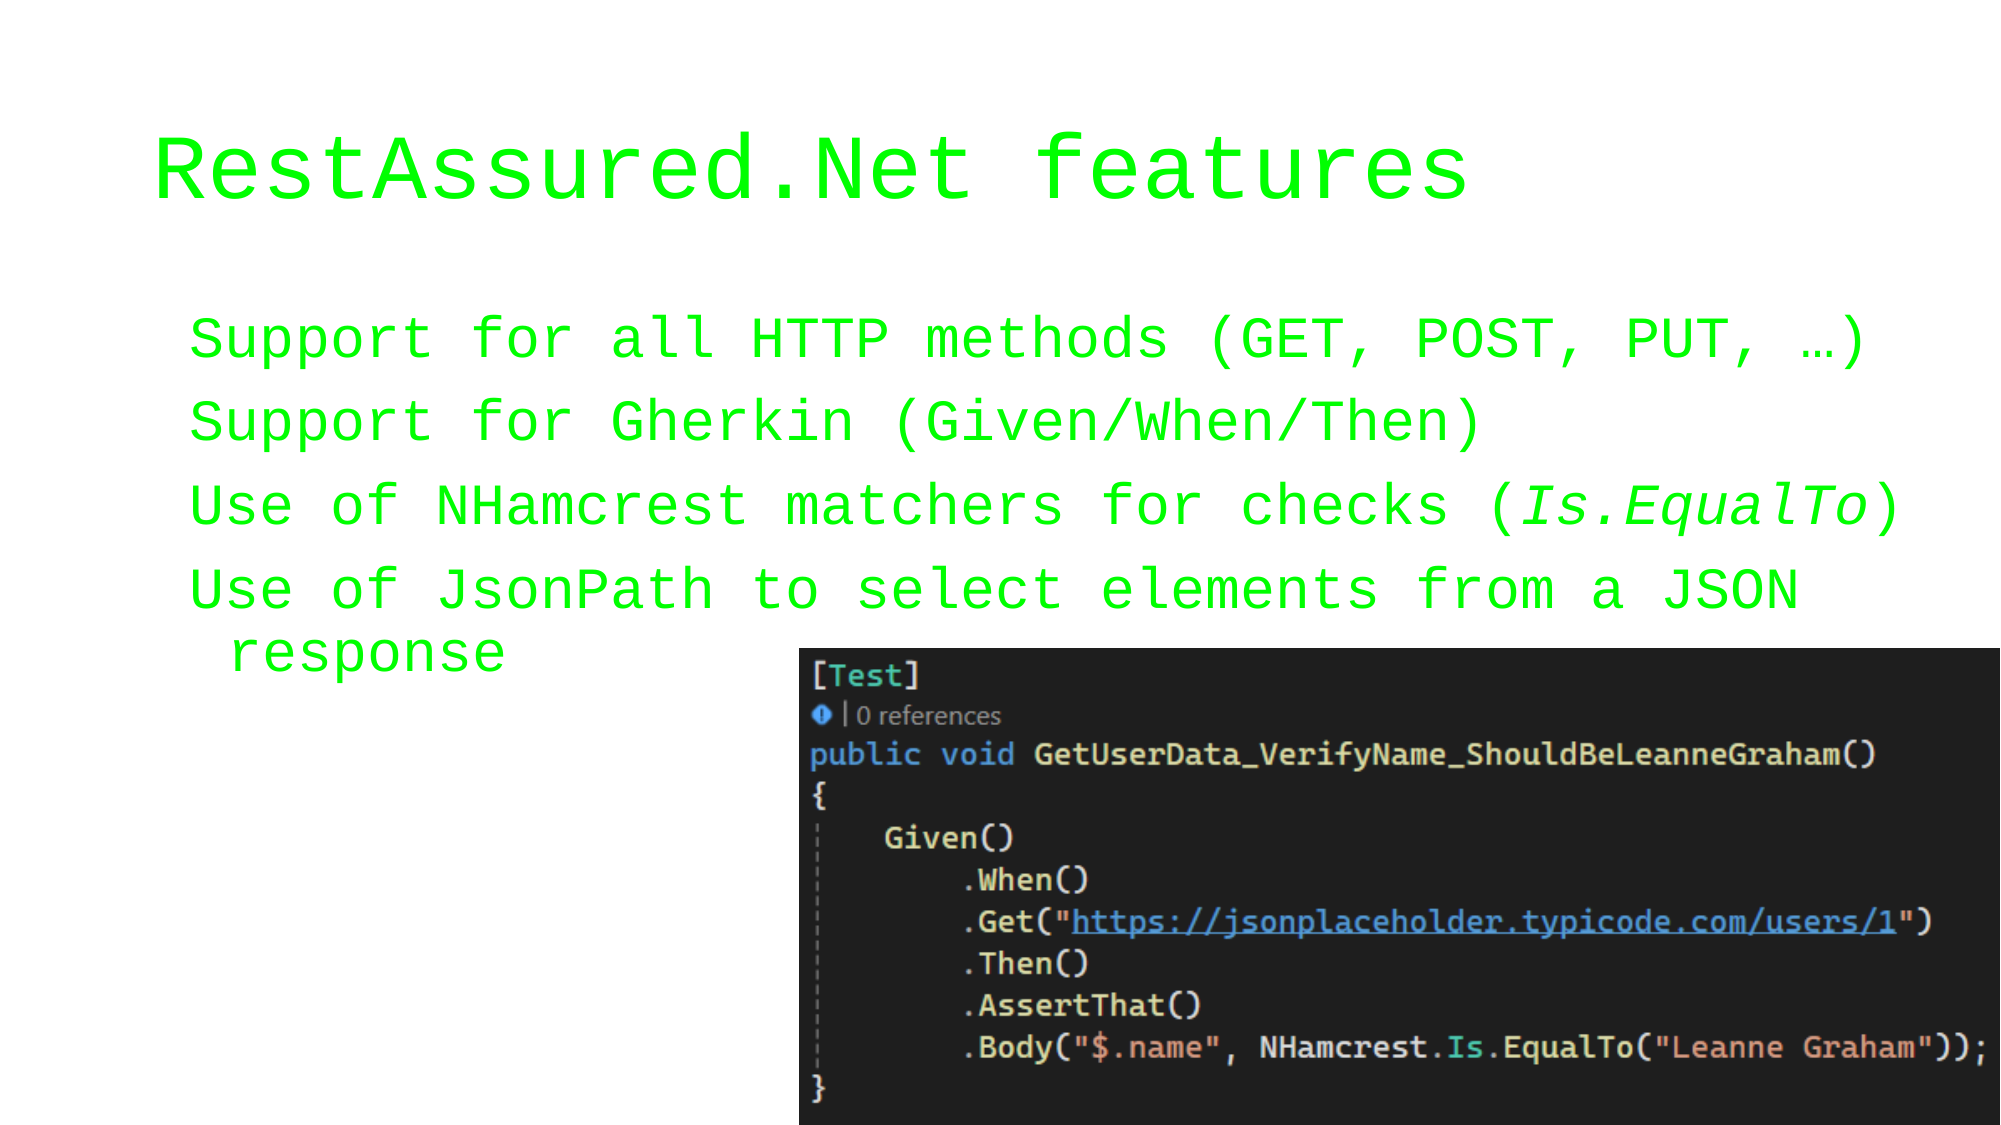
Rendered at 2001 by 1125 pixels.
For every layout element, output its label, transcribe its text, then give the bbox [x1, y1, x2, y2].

list Support for all HTTP methods (GET, POST, PUT, …) Support for Gherkin (Given/When/Then) Use of NHamcrest matchers for checks (Is.EqualTo) Use of JsonPath to select elements from a JSON response [137, 299, 1964, 1014]
title RestAssured.Net features [137, 59, 1863, 278]
picture [799, 648, 2000, 1125]
